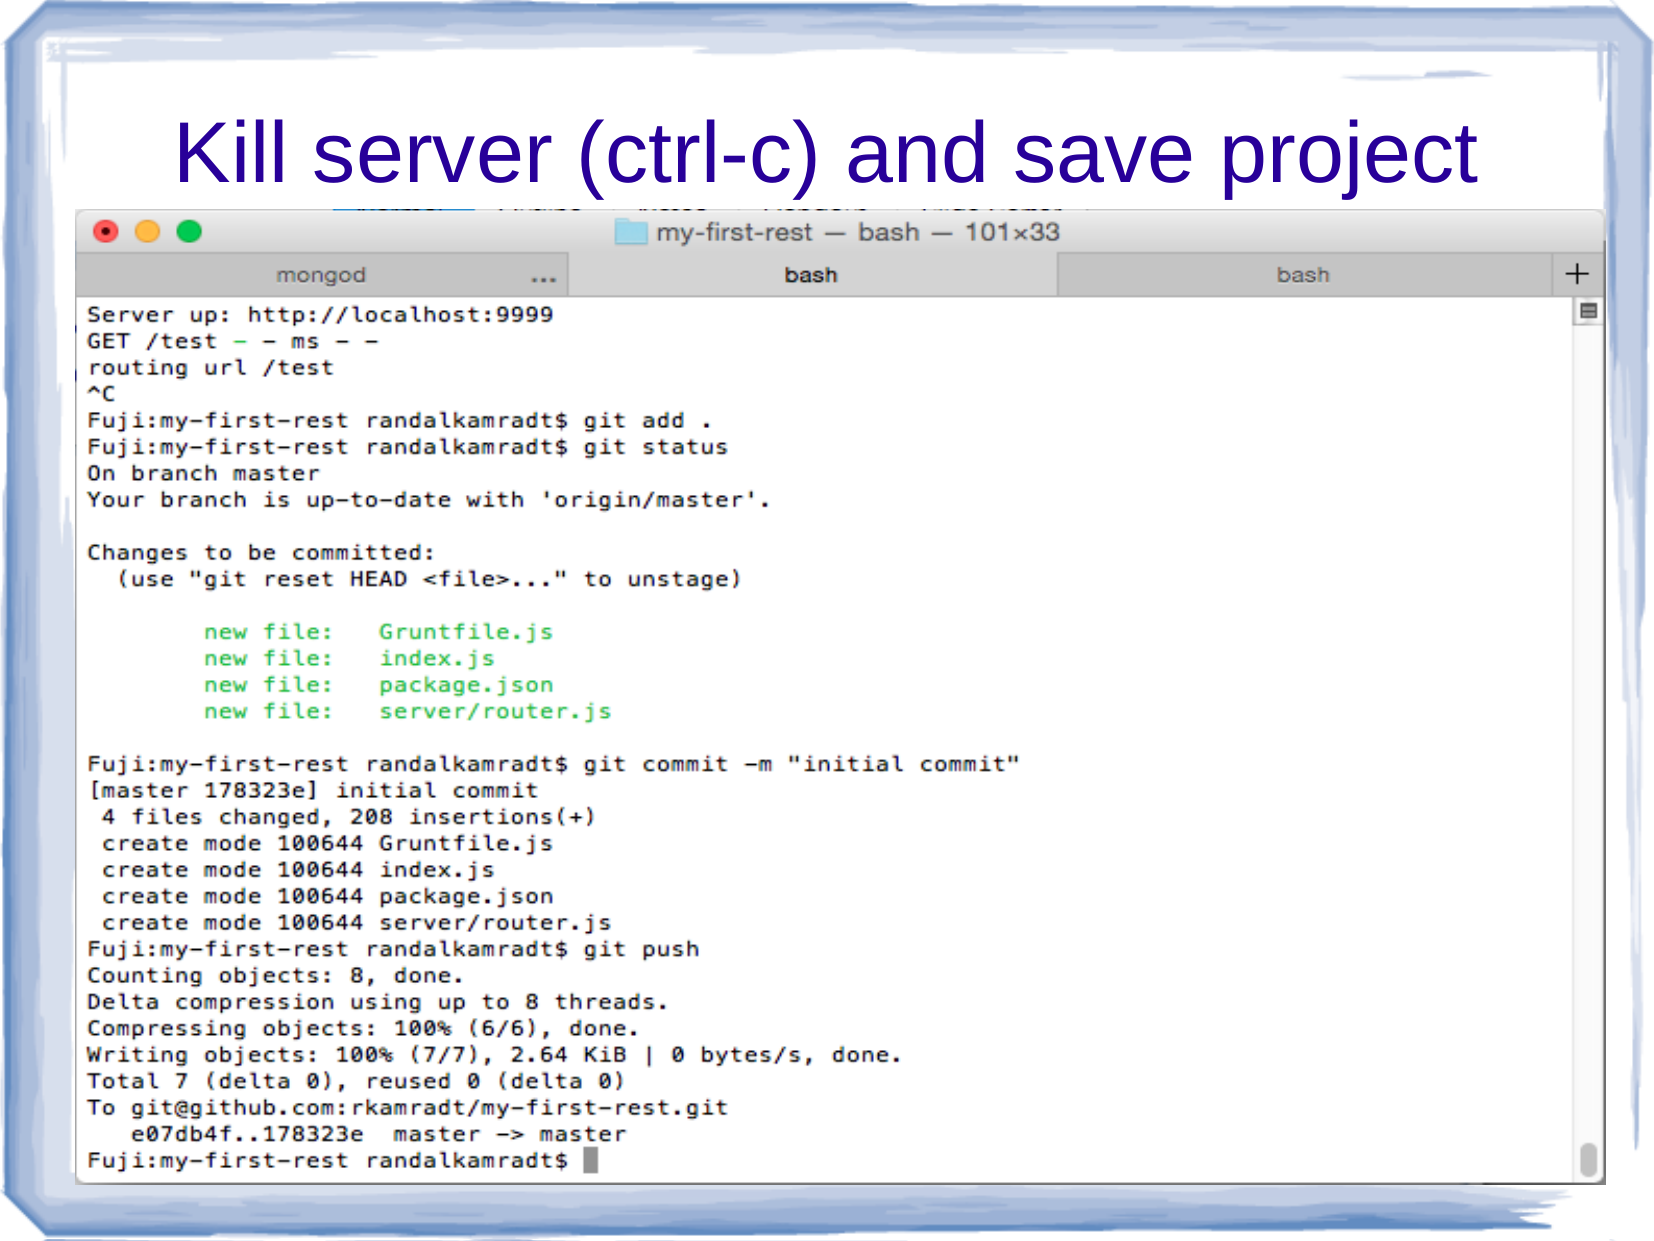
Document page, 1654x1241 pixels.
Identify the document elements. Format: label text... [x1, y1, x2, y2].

title Kill server (ctrl-c) and save project [82, 49, 1571, 209]
picture [0, 0, 1654, 1241]
